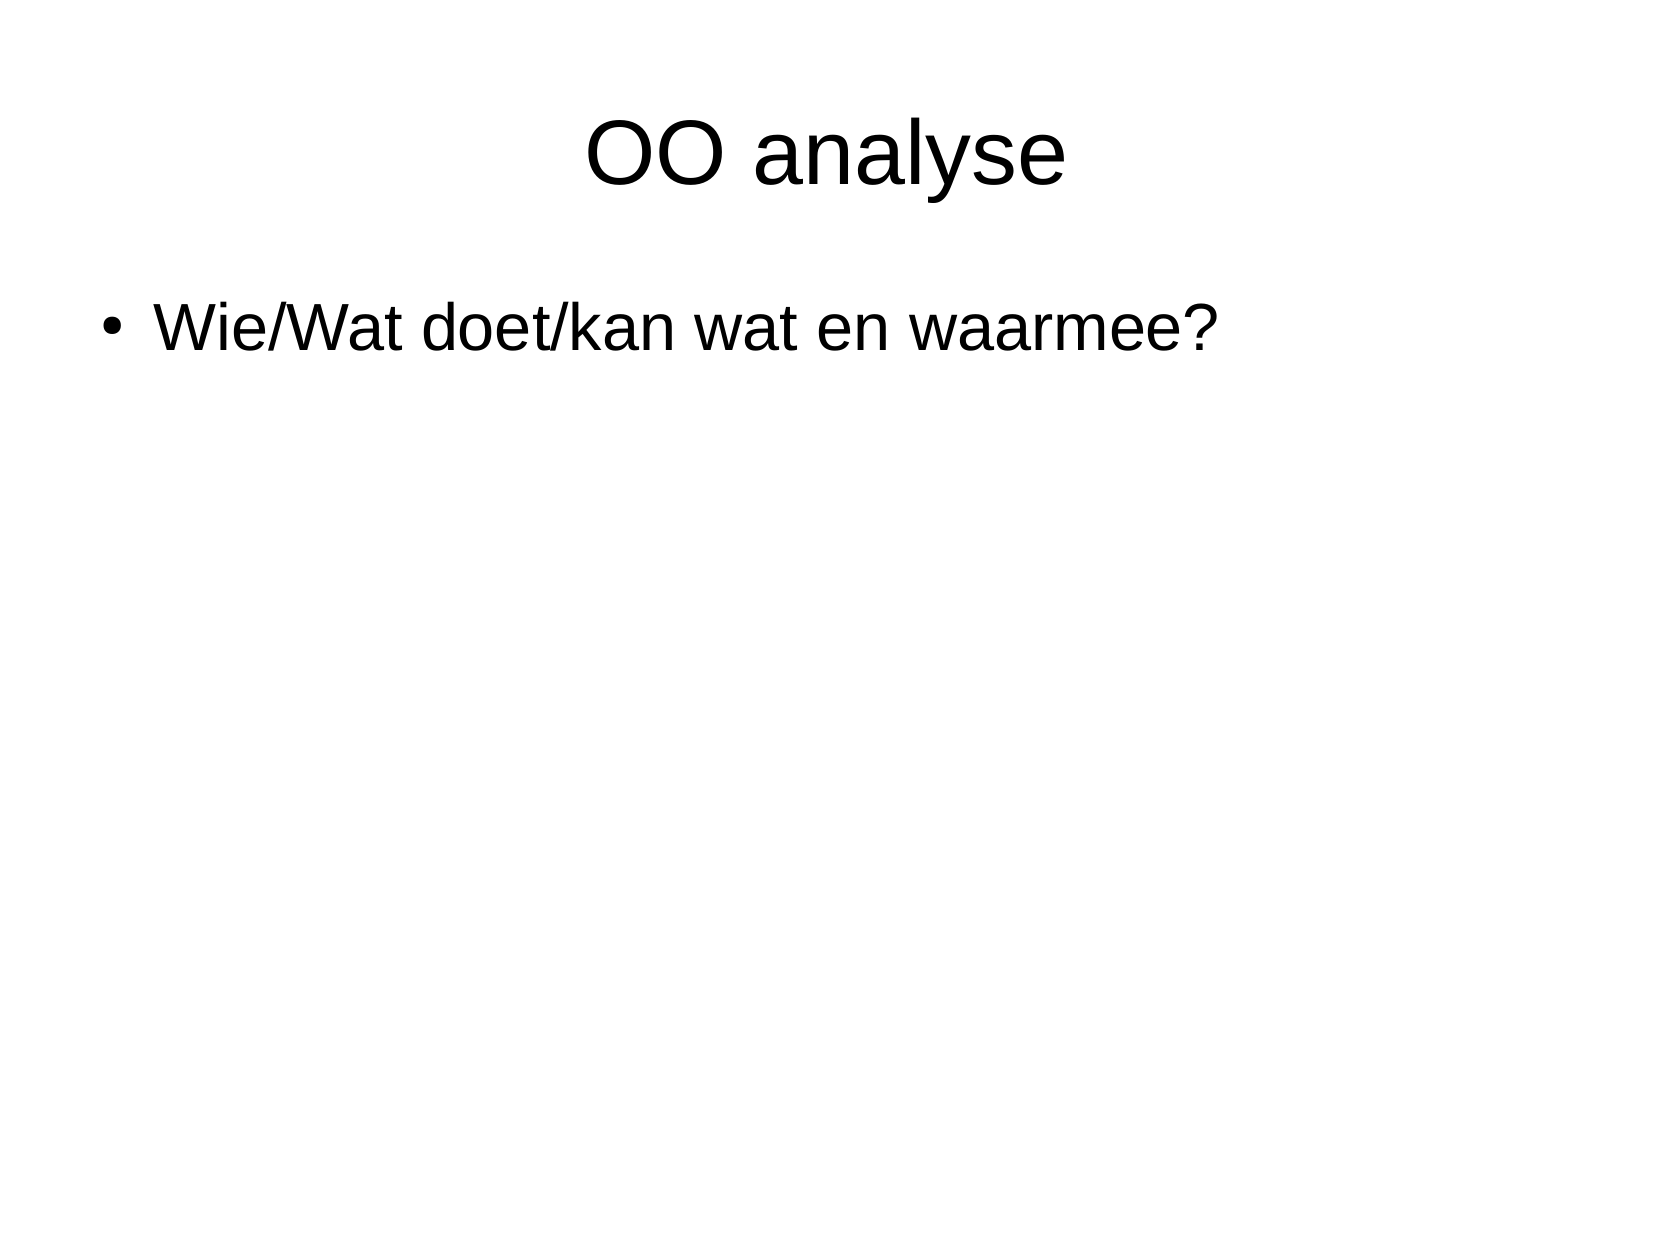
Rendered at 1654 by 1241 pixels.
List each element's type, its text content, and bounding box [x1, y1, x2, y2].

title OO analyse [82, 56, 1571, 250]
list Wie/Wat doet/kan wat en waarmee? [82, 290, 1571, 1109]
